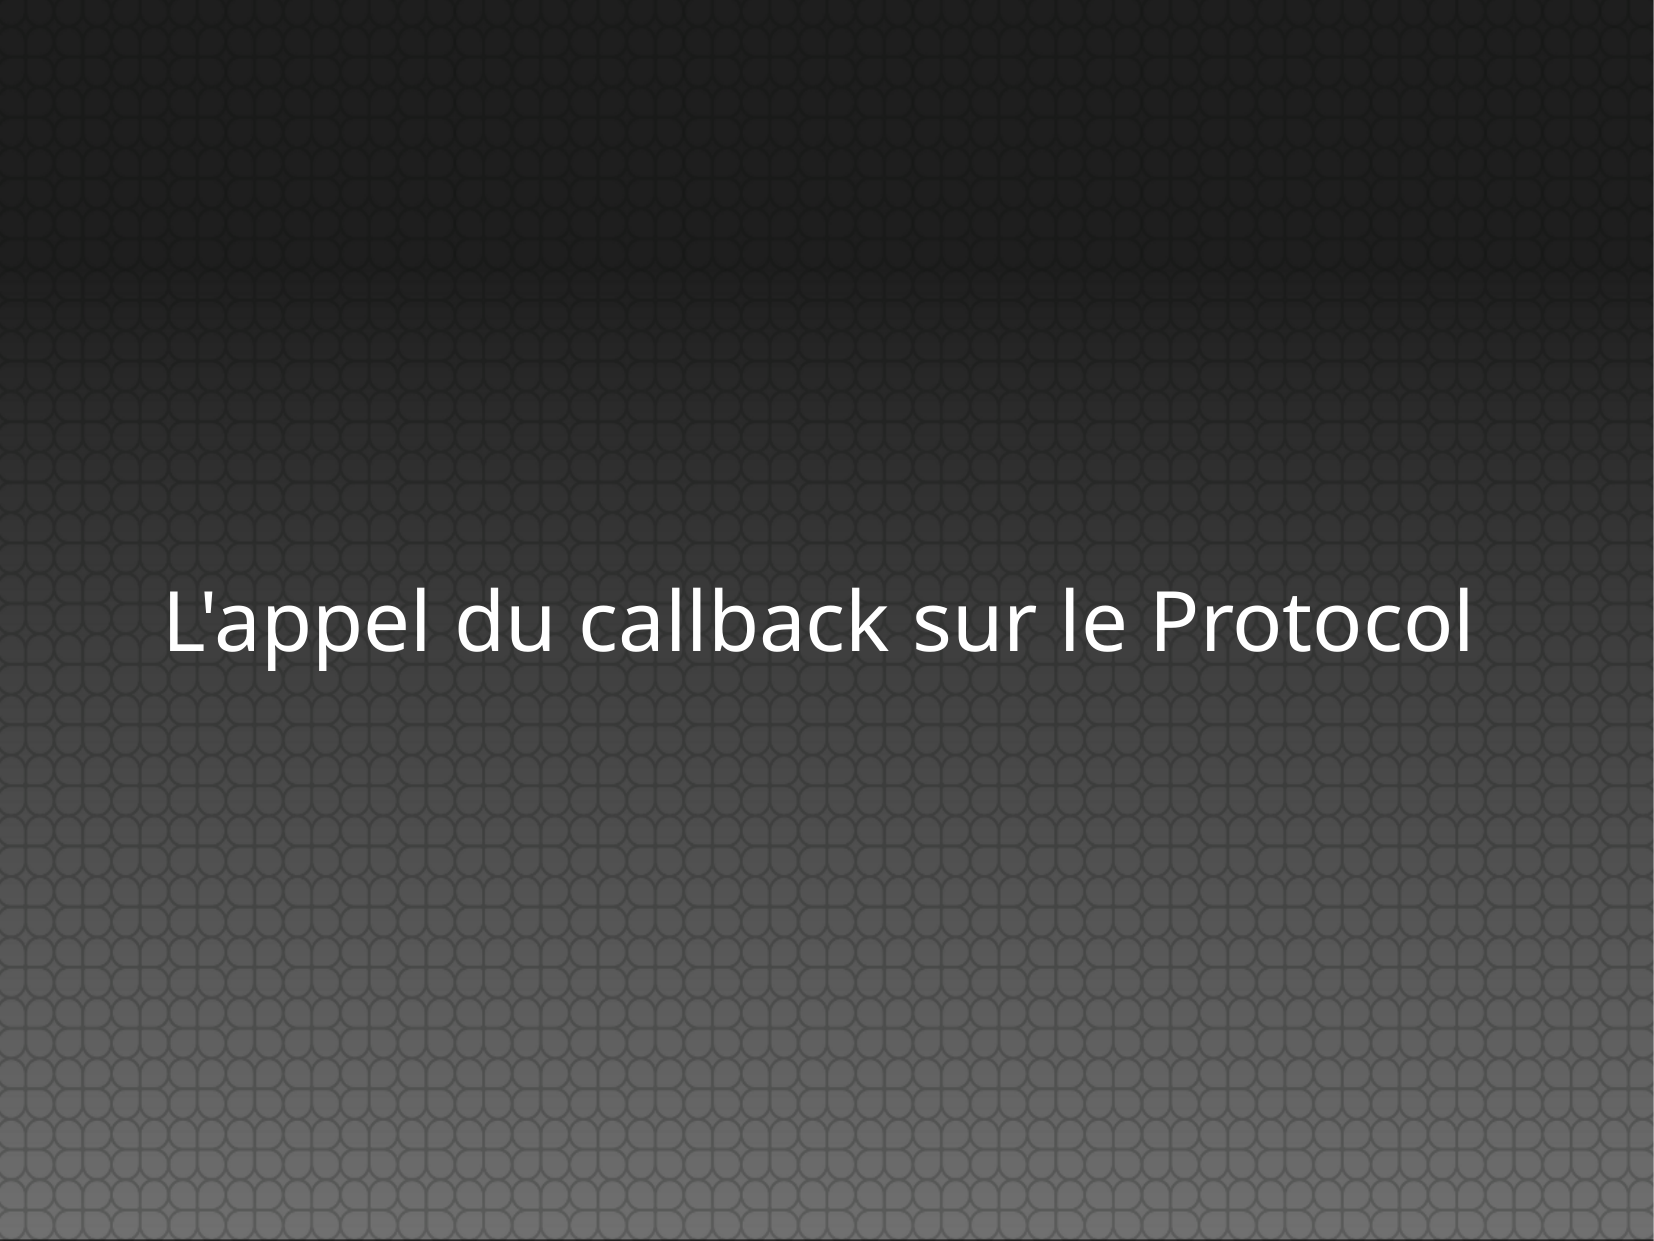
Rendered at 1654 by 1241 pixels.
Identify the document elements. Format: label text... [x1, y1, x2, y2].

picture [0, 0, 1654, 1241]
title L'appel du callback sur le Protocol [75, 525, 1564, 713]
